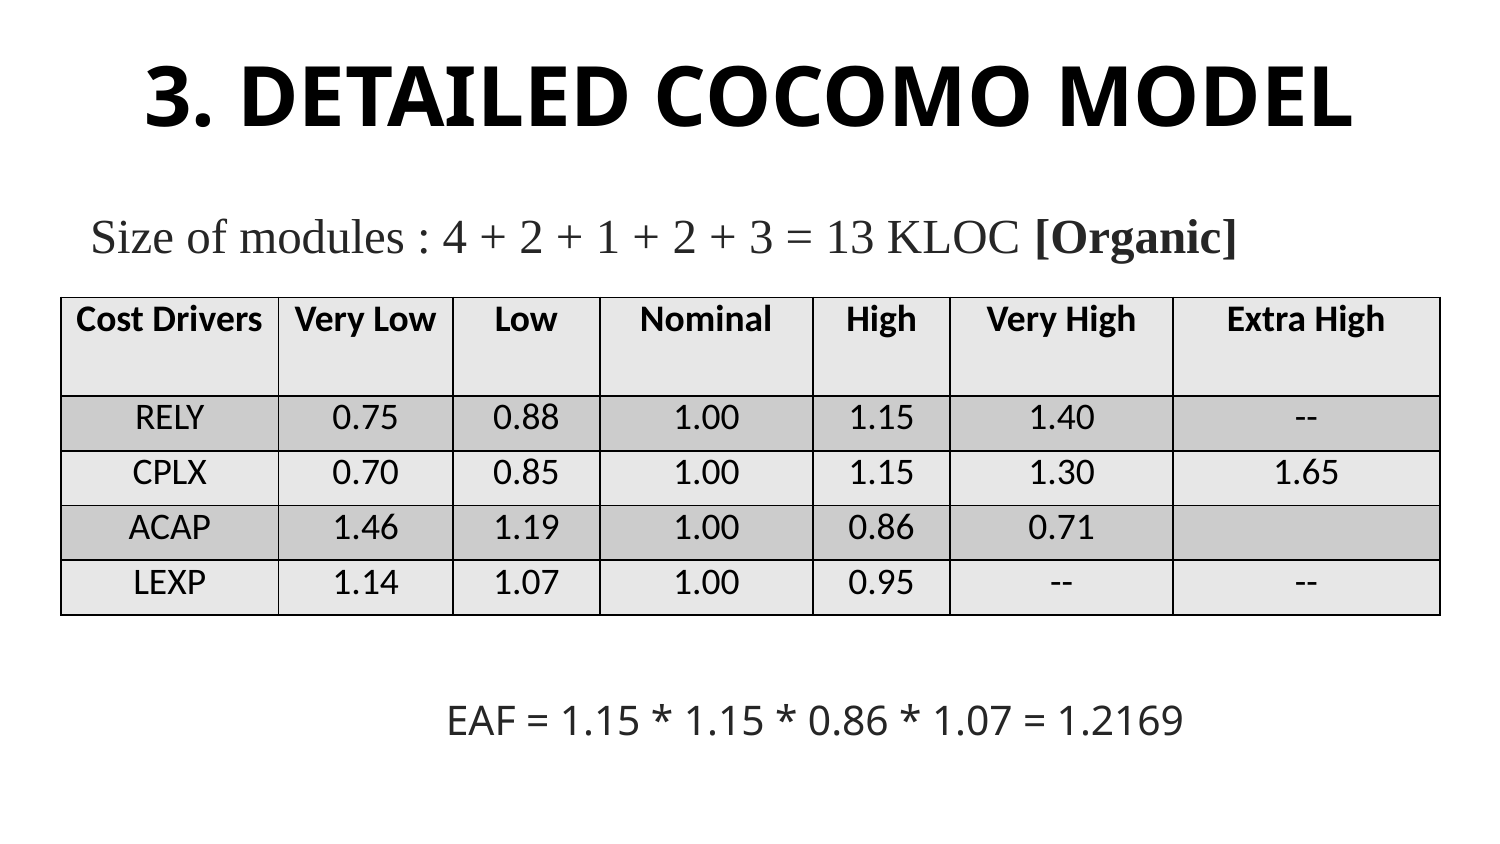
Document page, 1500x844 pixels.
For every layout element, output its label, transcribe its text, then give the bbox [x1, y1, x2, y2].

table_cell 1.15 [814, 397, 949, 450]
table_cell 1.14 [279, 561, 452, 614]
table_cell 0.70 [279, 452, 452, 505]
table_cell -- [1174, 561, 1439, 614]
table_cell 1.15 [814, 452, 949, 505]
table_cell 1.00 [601, 452, 812, 505]
table_cell 1.00 [601, 561, 812, 614]
list Size of modules : 4 + 2 + 1 + 2 + 3 = 13 KLOC [Organic] EAF = 1.15 * 1.15 * 0.86 * 1.07 = 1.2169 [75, 196, 1425, 297]
title 3. Detailed COCOMO Model [75, 23, 1425, 164]
table_cell -- [1174, 397, 1439, 450]
table_header Cost Drivers [62, 298, 278, 395]
table_cell 1.00 [601, 397, 812, 450]
table_cell 0.86 [814, 506, 949, 559]
table_header Extra High [1174, 298, 1439, 395]
table_header High [814, 298, 949, 395]
table_cell ACAP [62, 506, 278, 559]
table_header Low [454, 298, 599, 395]
table_cell 1.30 [951, 452, 1172, 505]
table_header Very High [951, 298, 1172, 395]
table_cell 1.40 [951, 397, 1172, 450]
table_cell CPLX [62, 452, 278, 505]
table_cell 1.07 [454, 561, 599, 614]
table_cell RELY [62, 397, 278, 450]
table_header Nominal [601, 298, 812, 395]
list Size of modules : 4 + 2 + 1 + 2 + 3 = 13 KLOC [Organic] EAF = 1.15 * 1.15 * 0.86 * 1.07 = 1.2169 [75, 616, 1425, 754]
table_cell LEXP [62, 561, 278, 614]
table_cell 1.65 [1174, 452, 1439, 505]
table_cell 0.88 [454, 397, 599, 450]
table_cell 1.19 [454, 506, 599, 559]
table_header Very Low [279, 298, 452, 395]
table_cell 0.75 [279, 397, 452, 450]
table_cell 0.95 [814, 561, 949, 614]
table_cell 1.46 [279, 506, 452, 559]
table_cell 0.71 [951, 506, 1172, 559]
table_cell [1174, 506, 1439, 559]
table_cell 0.85 [454, 452, 599, 505]
table_cell 1.00 [601, 506, 812, 559]
table_cell -- [951, 561, 1172, 614]
